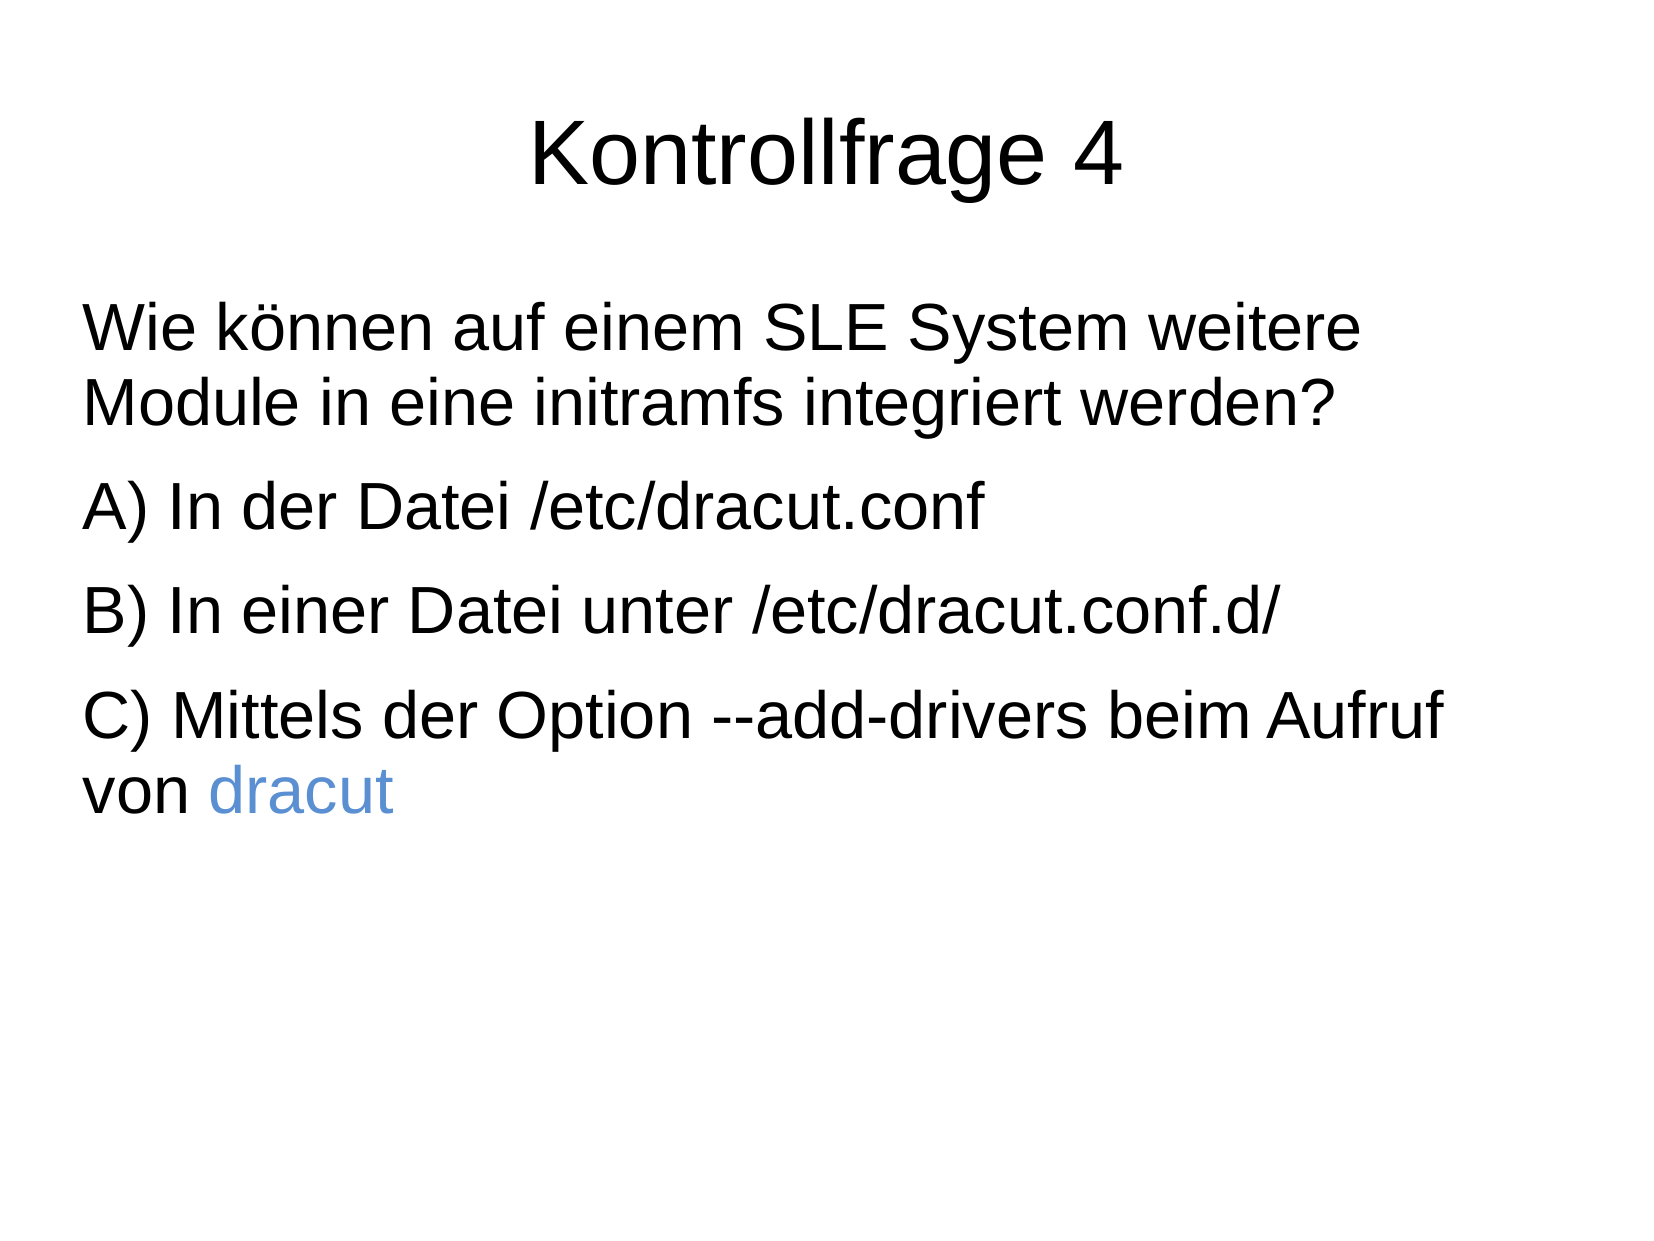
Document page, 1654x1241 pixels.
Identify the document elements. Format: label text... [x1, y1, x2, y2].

list Wie können auf einem SLE System weitere Module in eine initramfs integriert werden? A) In der Datei /etc/dracut.conf B) In einer Datei unter /etc/dracut.conf.d/ C) Mittels der Option --add-drivers beim Aufruf von dracut [82, 290, 1571, 1010]
title Kontrollfrage 4 [82, 101, 1571, 205]
